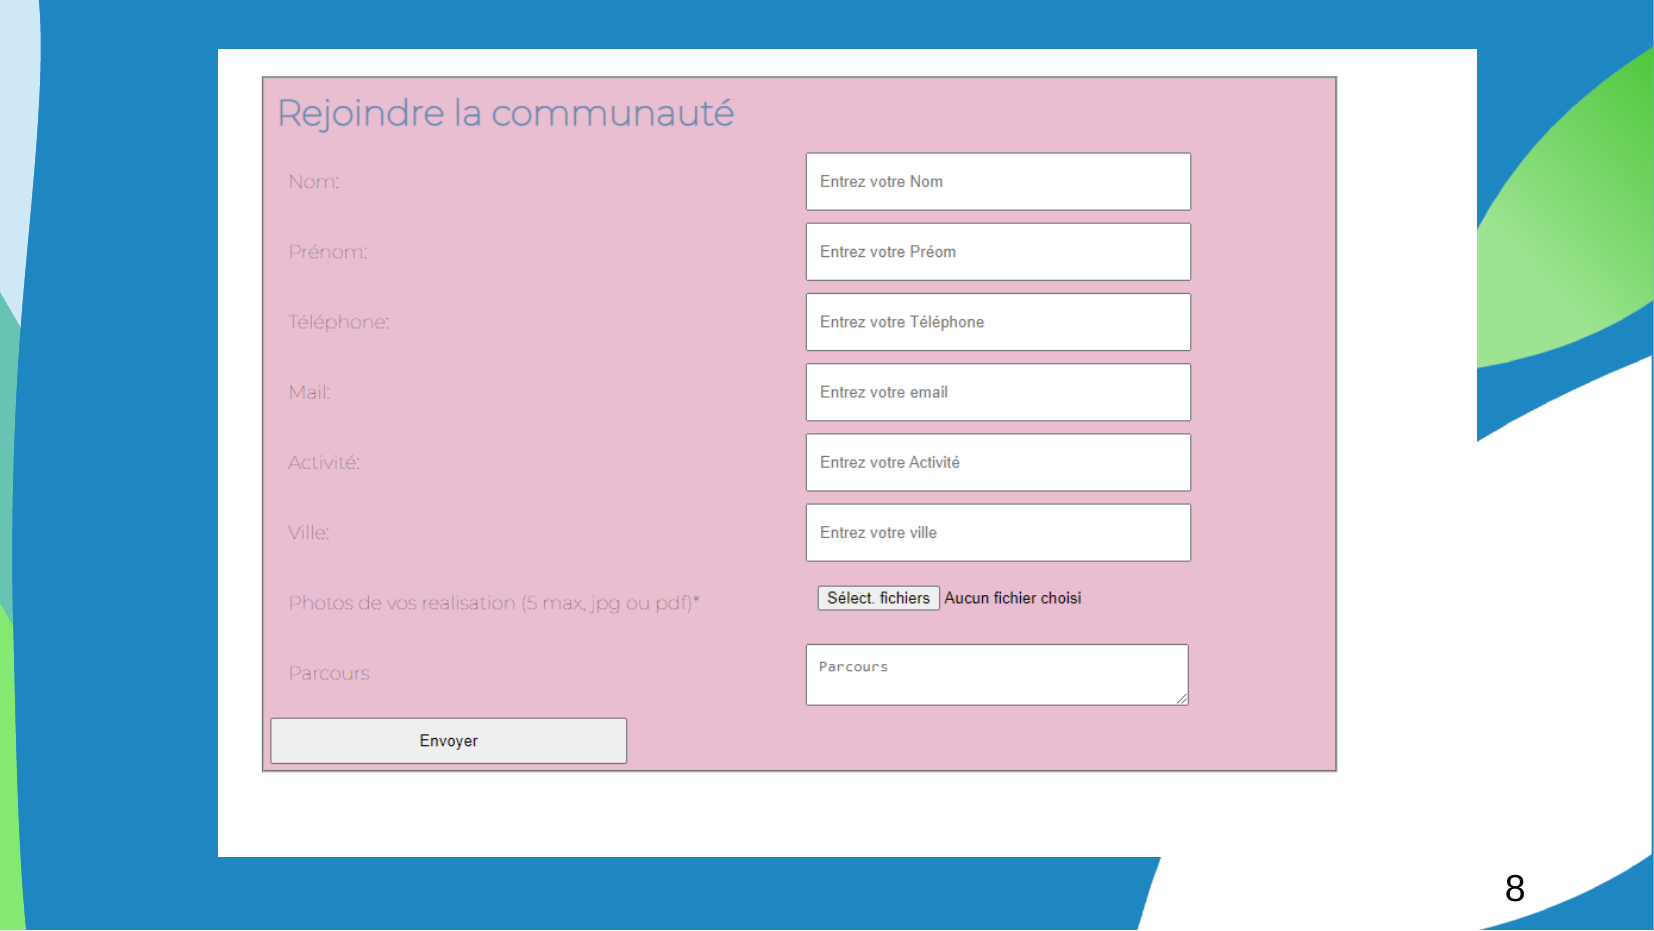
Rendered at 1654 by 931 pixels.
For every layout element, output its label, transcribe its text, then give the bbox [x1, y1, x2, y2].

picture [218, 47, 1654, 931]
text_box <numéro> [1490, 860, 1654, 931]
